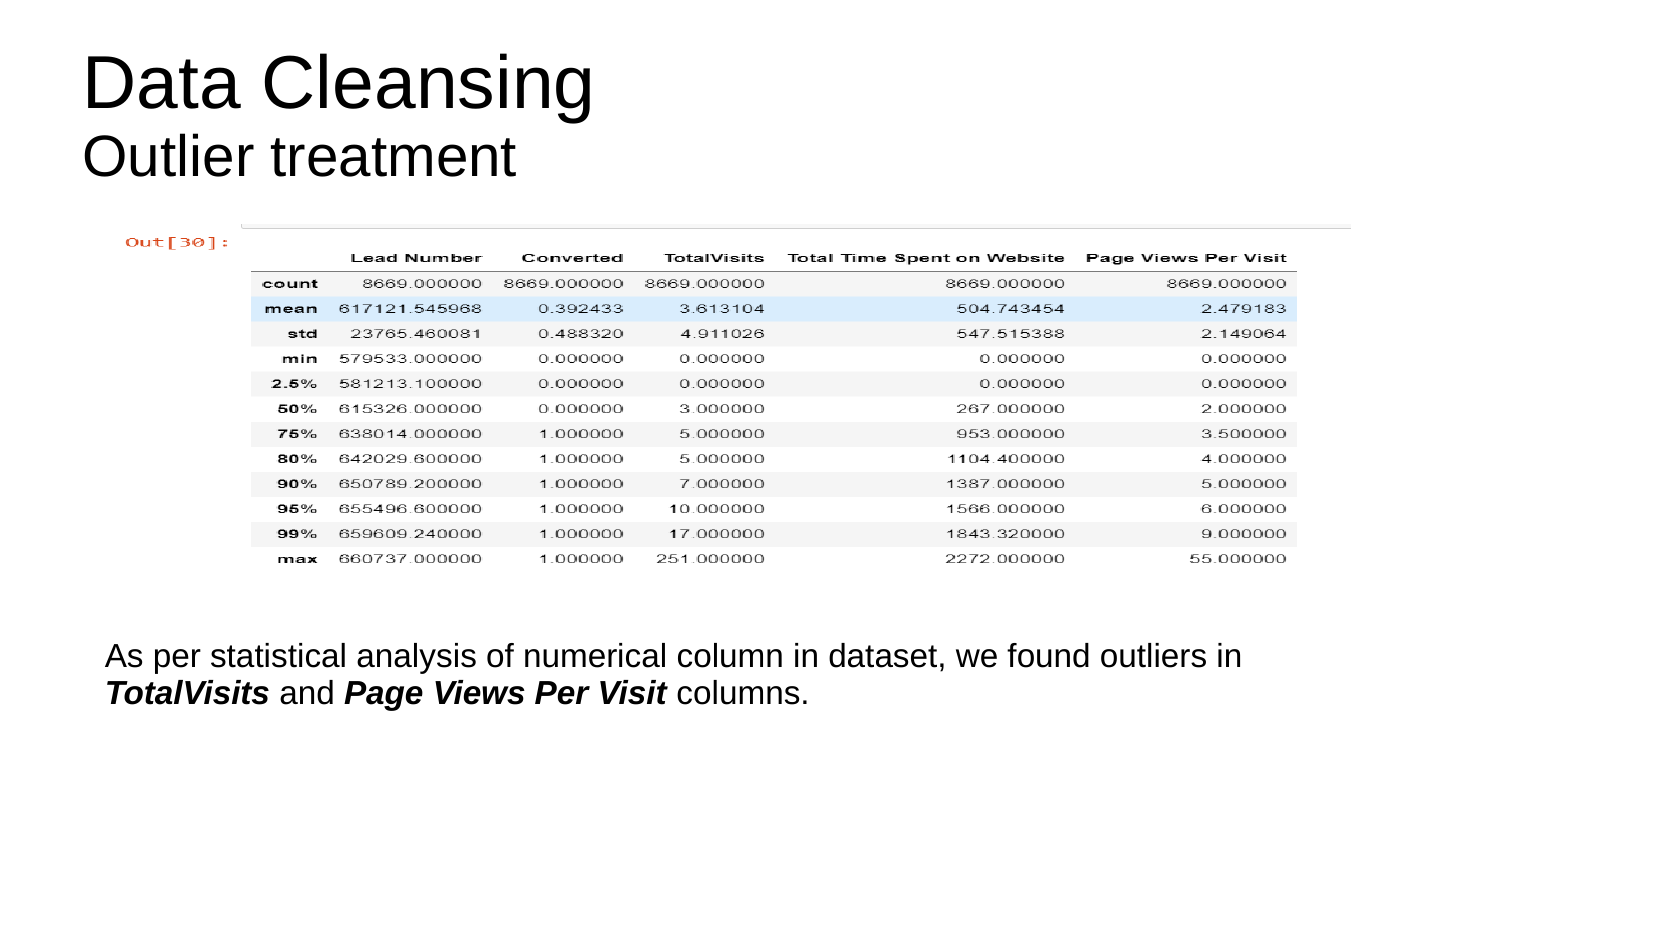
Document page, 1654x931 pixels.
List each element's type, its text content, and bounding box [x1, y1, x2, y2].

title Data Cleansing Outlier treatment [82, 37, 1571, 193]
text_box As per statistical analysis of numerical column in dataset, we found outliers in TotalVisits and Page Views Per Visit columns. [90, 630, 1426, 719]
picture [105, 224, 1351, 586]
